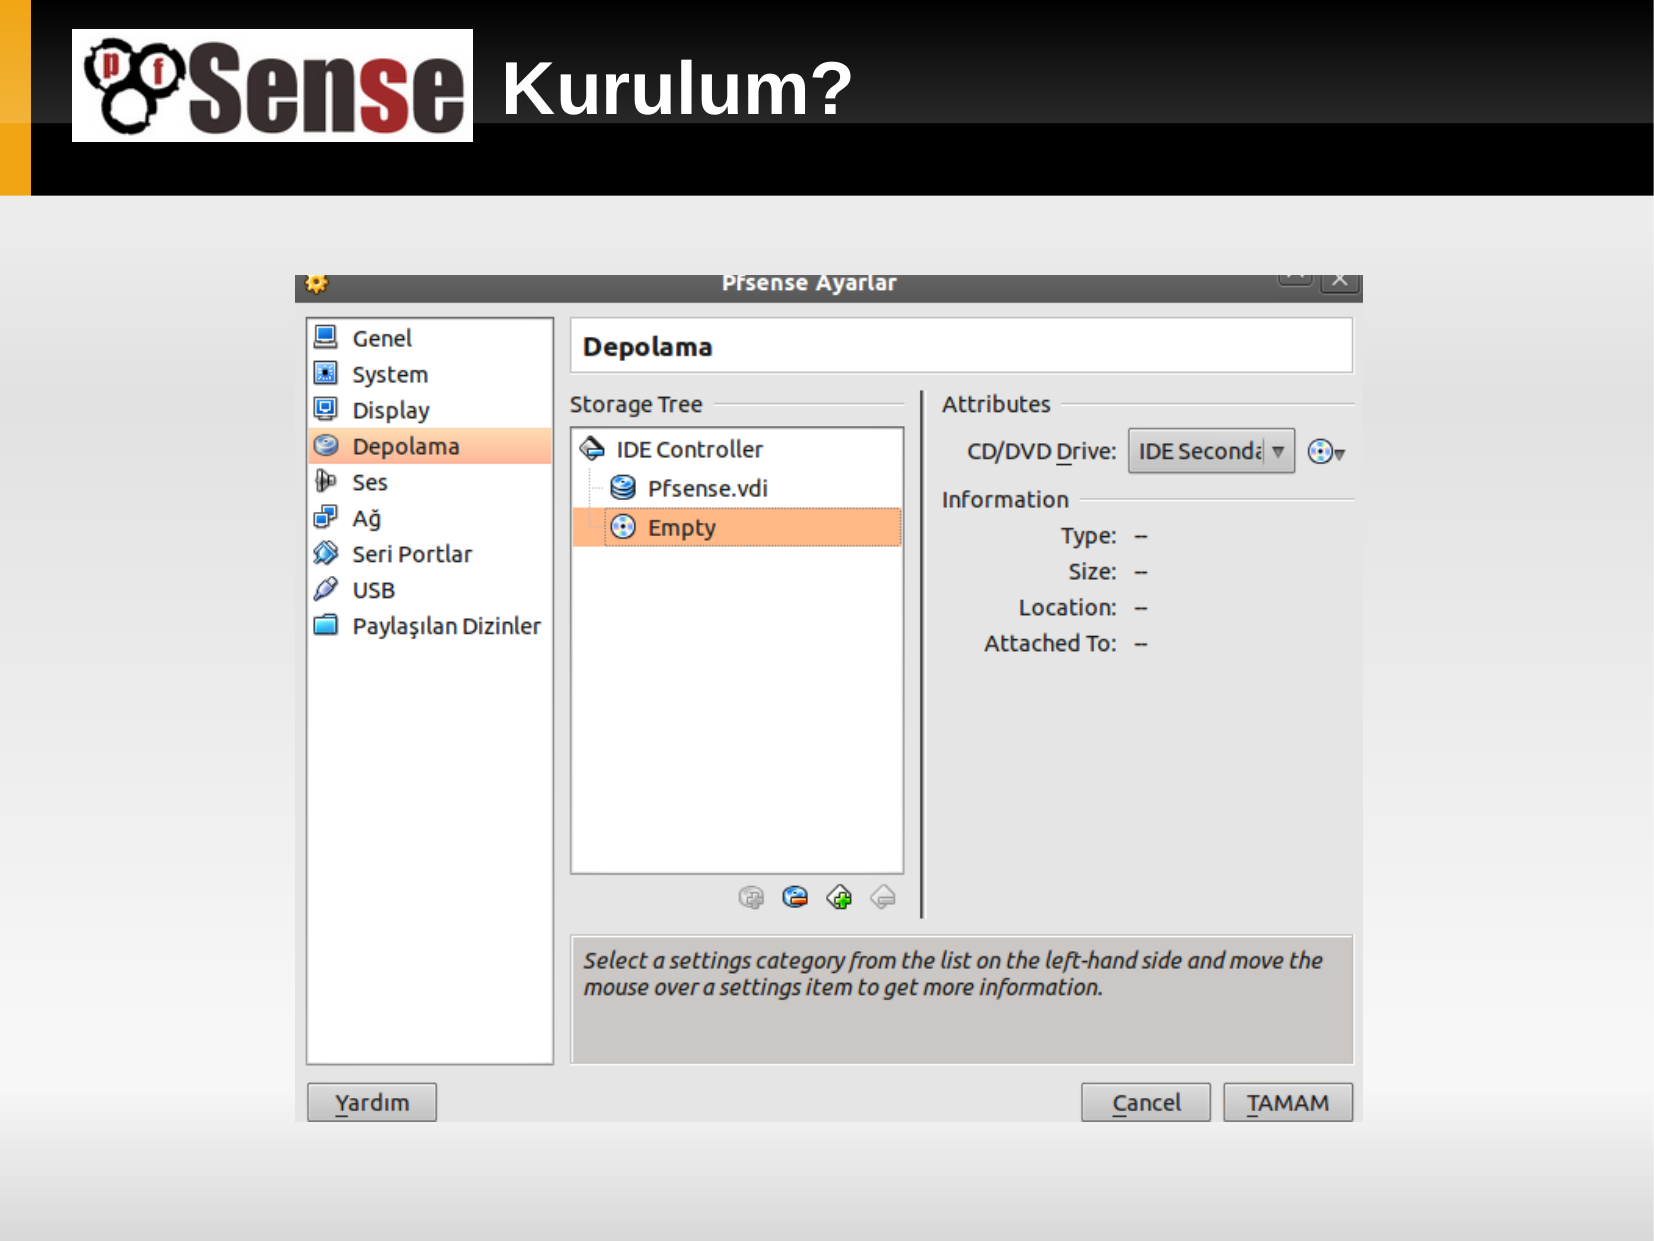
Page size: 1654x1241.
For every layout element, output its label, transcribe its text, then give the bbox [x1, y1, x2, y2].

picture [0, 0, 1654, 1241]
title Kurulum? [501, 0, 1625, 178]
